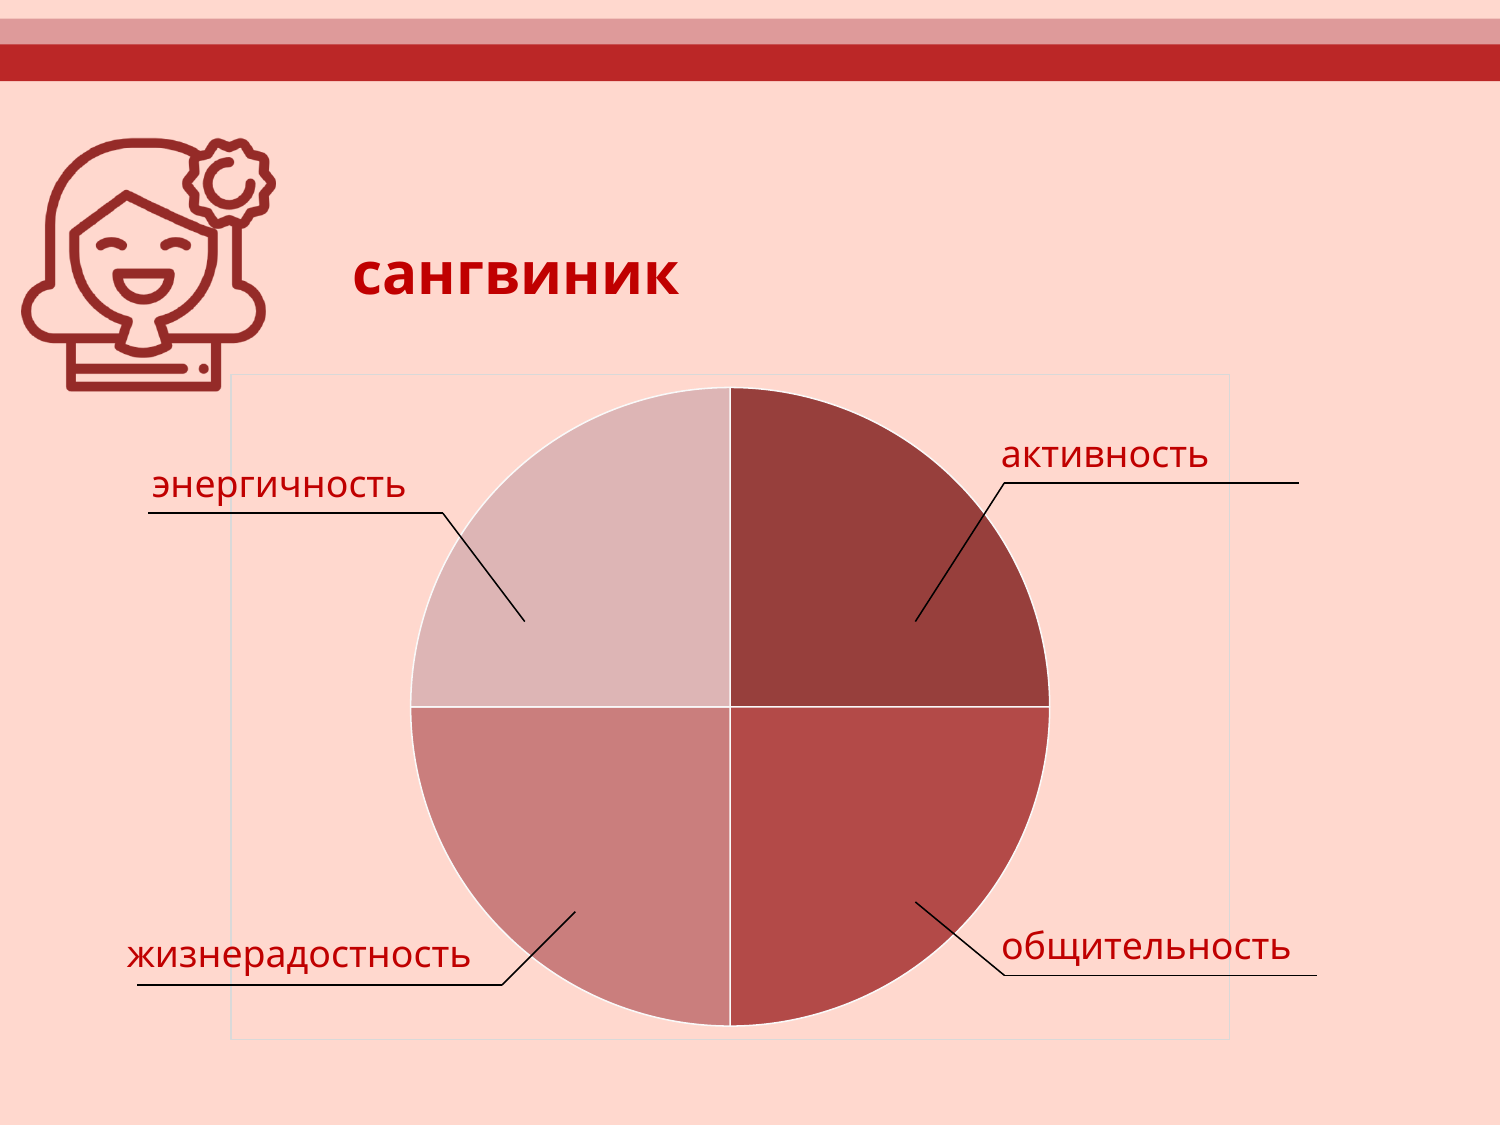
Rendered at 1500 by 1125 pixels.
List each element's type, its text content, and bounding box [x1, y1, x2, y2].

text_box [0, 18, 1500, 82]
chart [230, 373, 1231, 1041]
text_box сангвиник [337, 228, 740, 314]
text_box энергичность [137, 452, 443, 513]
text_box общительность [986, 914, 1317, 975]
picture [21, 137, 276, 392]
text_box активность [986, 422, 1246, 483]
text_box жизнерадостность [112, 922, 525, 1028]
